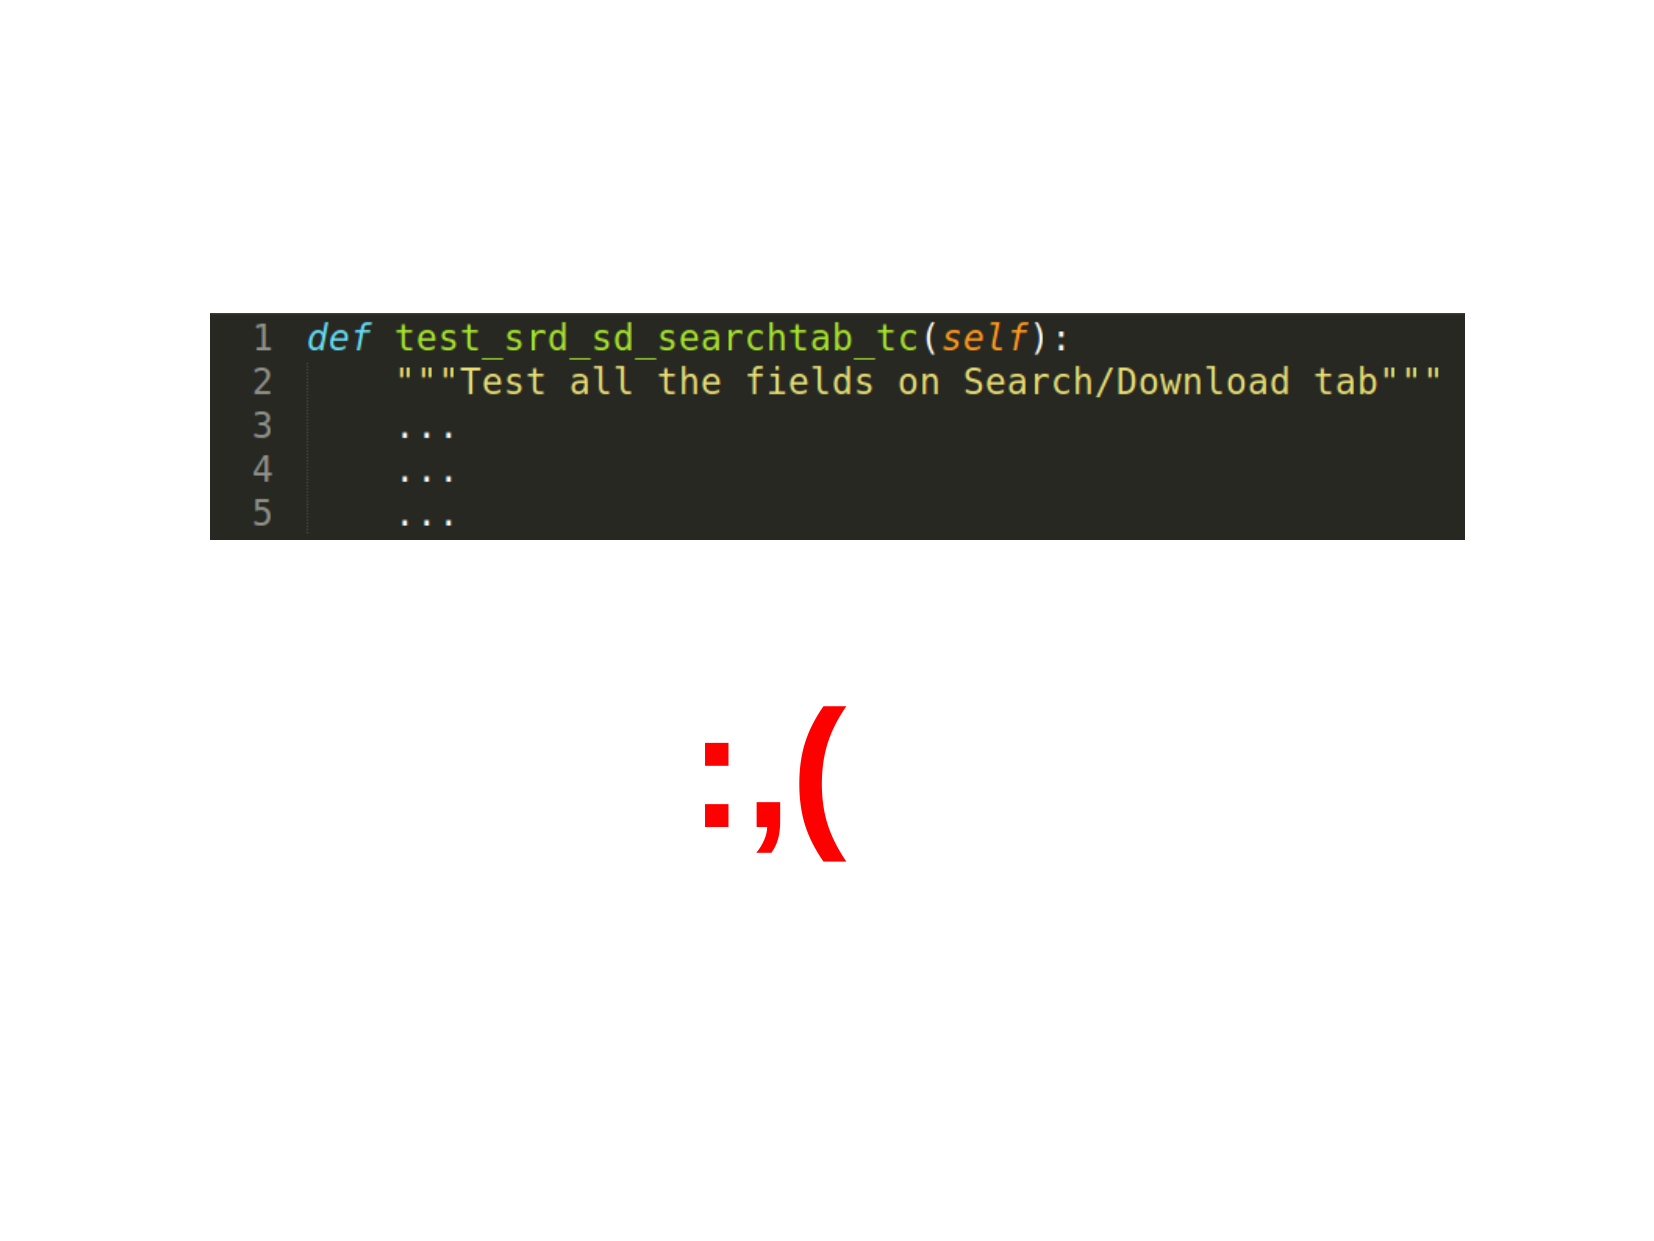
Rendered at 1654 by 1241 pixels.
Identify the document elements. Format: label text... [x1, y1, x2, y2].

picture [210, 313, 1465, 541]
text_box :,( [675, 668, 862, 1051]
